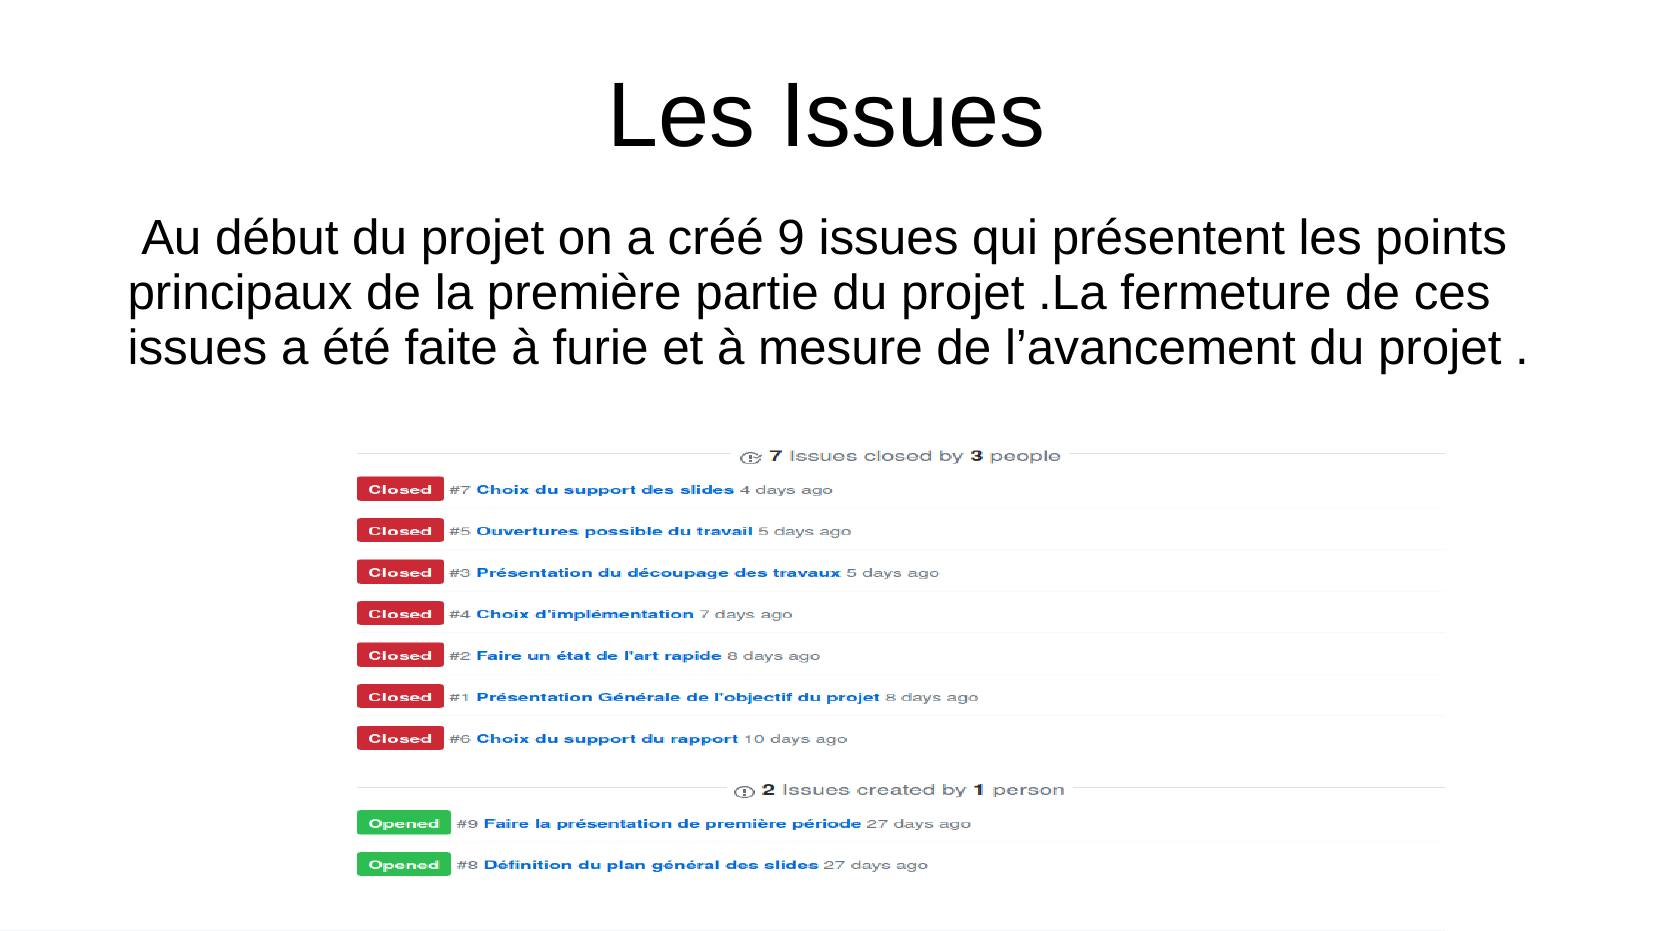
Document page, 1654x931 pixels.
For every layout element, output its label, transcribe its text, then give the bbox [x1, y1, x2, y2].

title Les Issues [82, 37, 1571, 193]
picture [0, 419, 1651, 931]
list Au début du projet on a créé 9 issues qui présentent les points principaux de la première partie du projet .La fermeture de ces issues a été faite à furie et à mesure de l’avancement du projet . [75, 210, 1564, 419]
